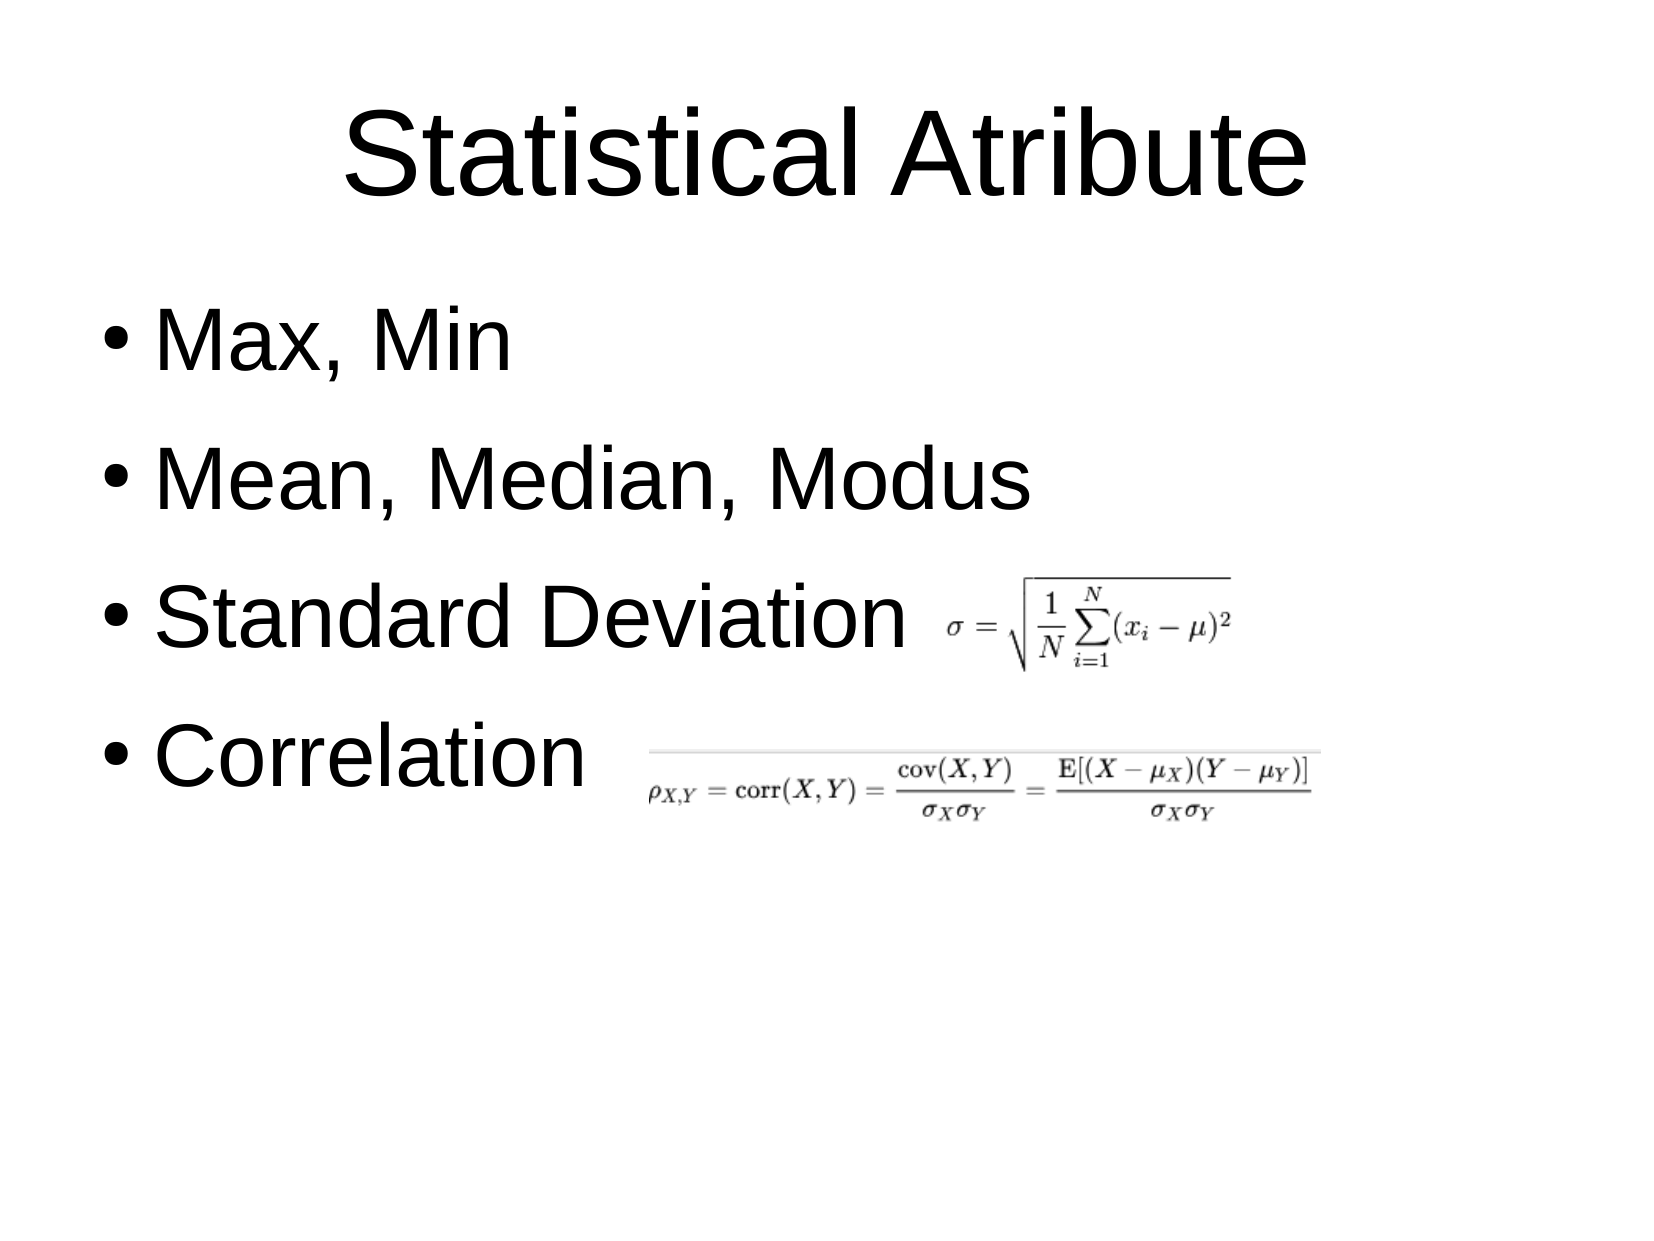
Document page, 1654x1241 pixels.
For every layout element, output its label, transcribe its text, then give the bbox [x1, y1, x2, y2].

picture [649, 573, 1321, 1040]
list Max, Min Mean, Median, Modus Standard Deviation Correlation [82, 290, 1571, 1010]
title Statistical Atribute [82, 49, 1571, 257]
